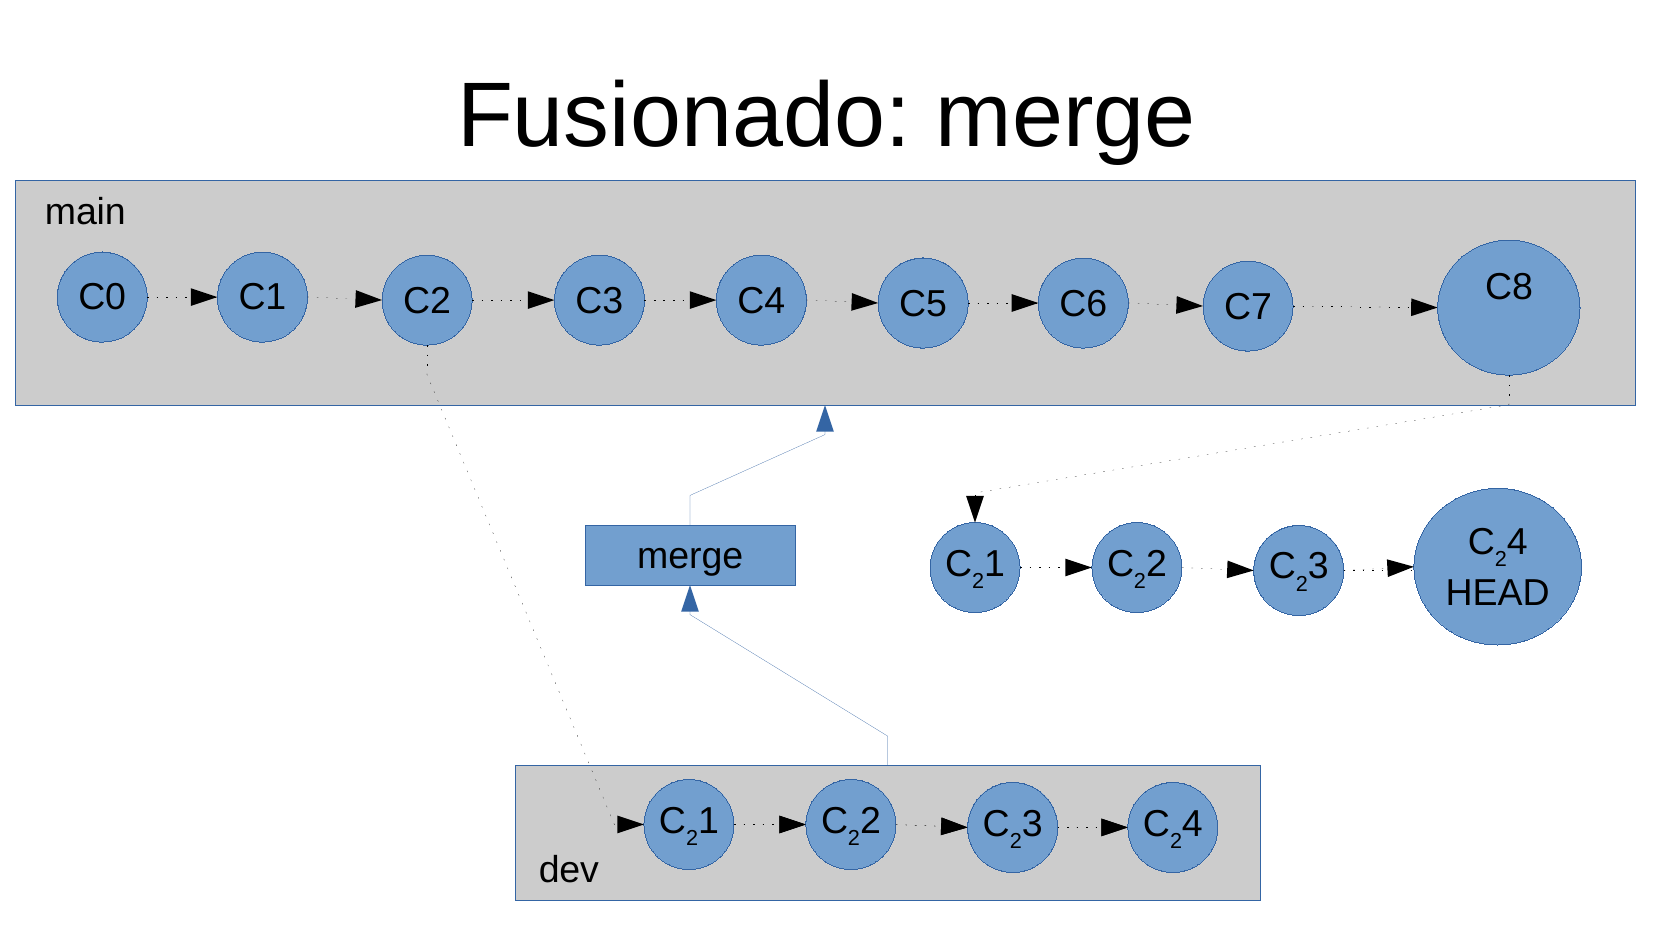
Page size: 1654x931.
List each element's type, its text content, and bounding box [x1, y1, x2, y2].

title Fusionado: merge [82, 37, 1571, 193]
text_box dev [523, 840, 644, 898]
text_box C5 [878, 258, 969, 349]
text_box C24 [1127, 782, 1218, 873]
text_box main [30, 183, 196, 241]
text_box C2 [382, 255, 473, 346]
text_box C3 [554, 255, 645, 346]
text_box C8 [1437, 240, 1581, 376]
text_box C7 [1203, 261, 1294, 352]
text_box C22 [1091, 522, 1182, 613]
text_box merge [585, 525, 796, 586]
text_box C22 [805, 779, 896, 870]
text_box C23 [967, 782, 1058, 873]
text_box C4 [716, 255, 807, 346]
text_box C21 [643, 779, 734, 870]
text_box [515, 765, 1261, 901]
text_box C0 [57, 252, 148, 343]
text_box [15, 180, 1636, 406]
text_box C6 [1038, 258, 1129, 349]
text_box C1 [217, 252, 308, 343]
text_box C24 HEAD [1413, 488, 1582, 646]
text_box C23 [1253, 525, 1344, 616]
text_box C21 [930, 522, 1021, 613]
